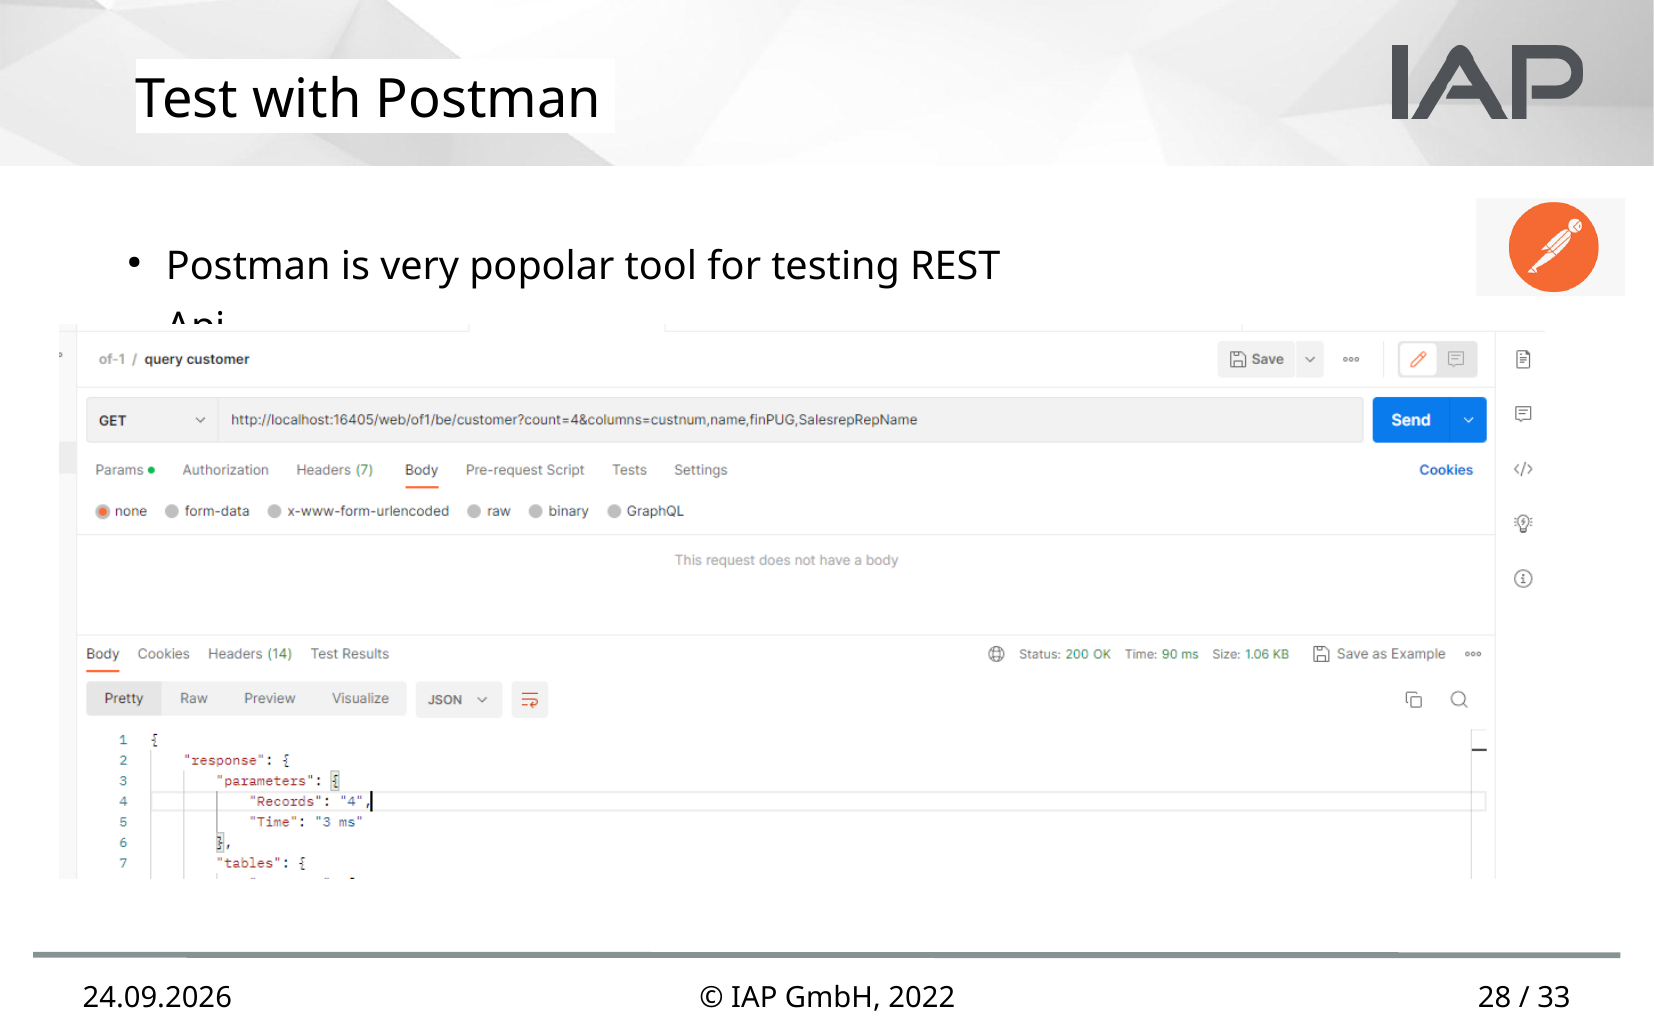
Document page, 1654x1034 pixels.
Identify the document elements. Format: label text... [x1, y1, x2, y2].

picture [59, 324, 1545, 879]
list Postman is very popolar tool for testing REST Api [109, 228, 1044, 324]
title Test with Postman [135, 41, 1264, 152]
picture [1476, 198, 1625, 296]
picture [0, 0, 1654, 166]
